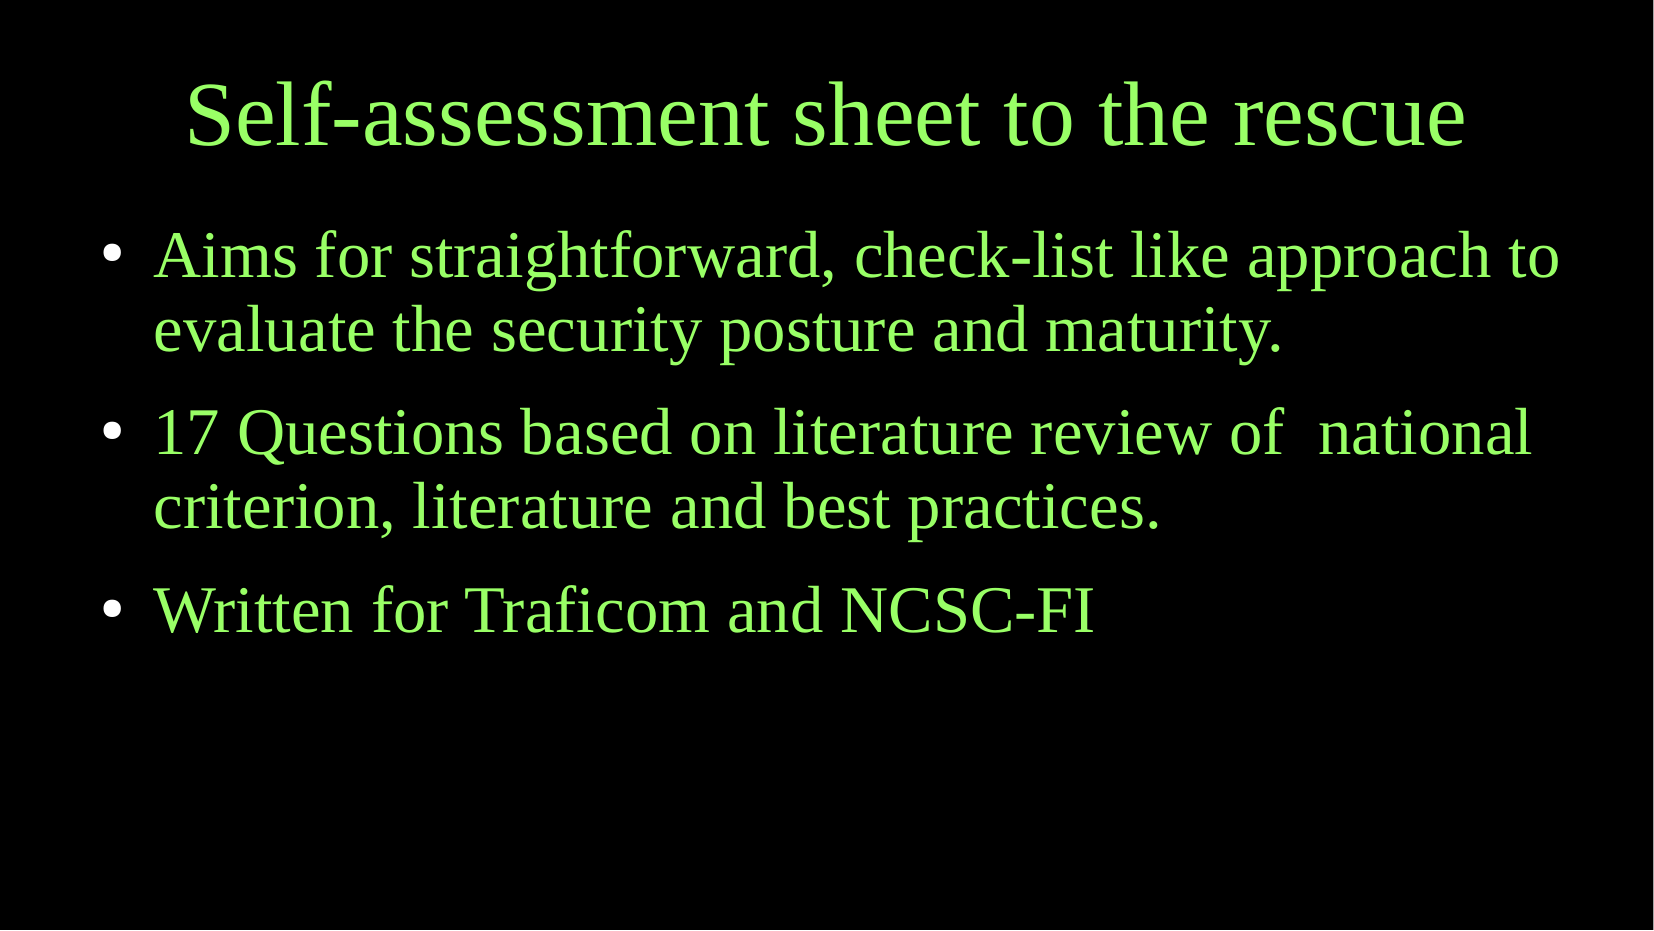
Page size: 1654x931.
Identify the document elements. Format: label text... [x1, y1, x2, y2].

title Self-assessment sheet to the rescue [82, 37, 1571, 193]
list Aims for straightforward, check-list like approach to evaluate the security posture and maturity. 17 Questions based on literature review of national criterion, literature and best practices. Written for Traficom and NCSC-FI [82, 217, 1571, 758]
